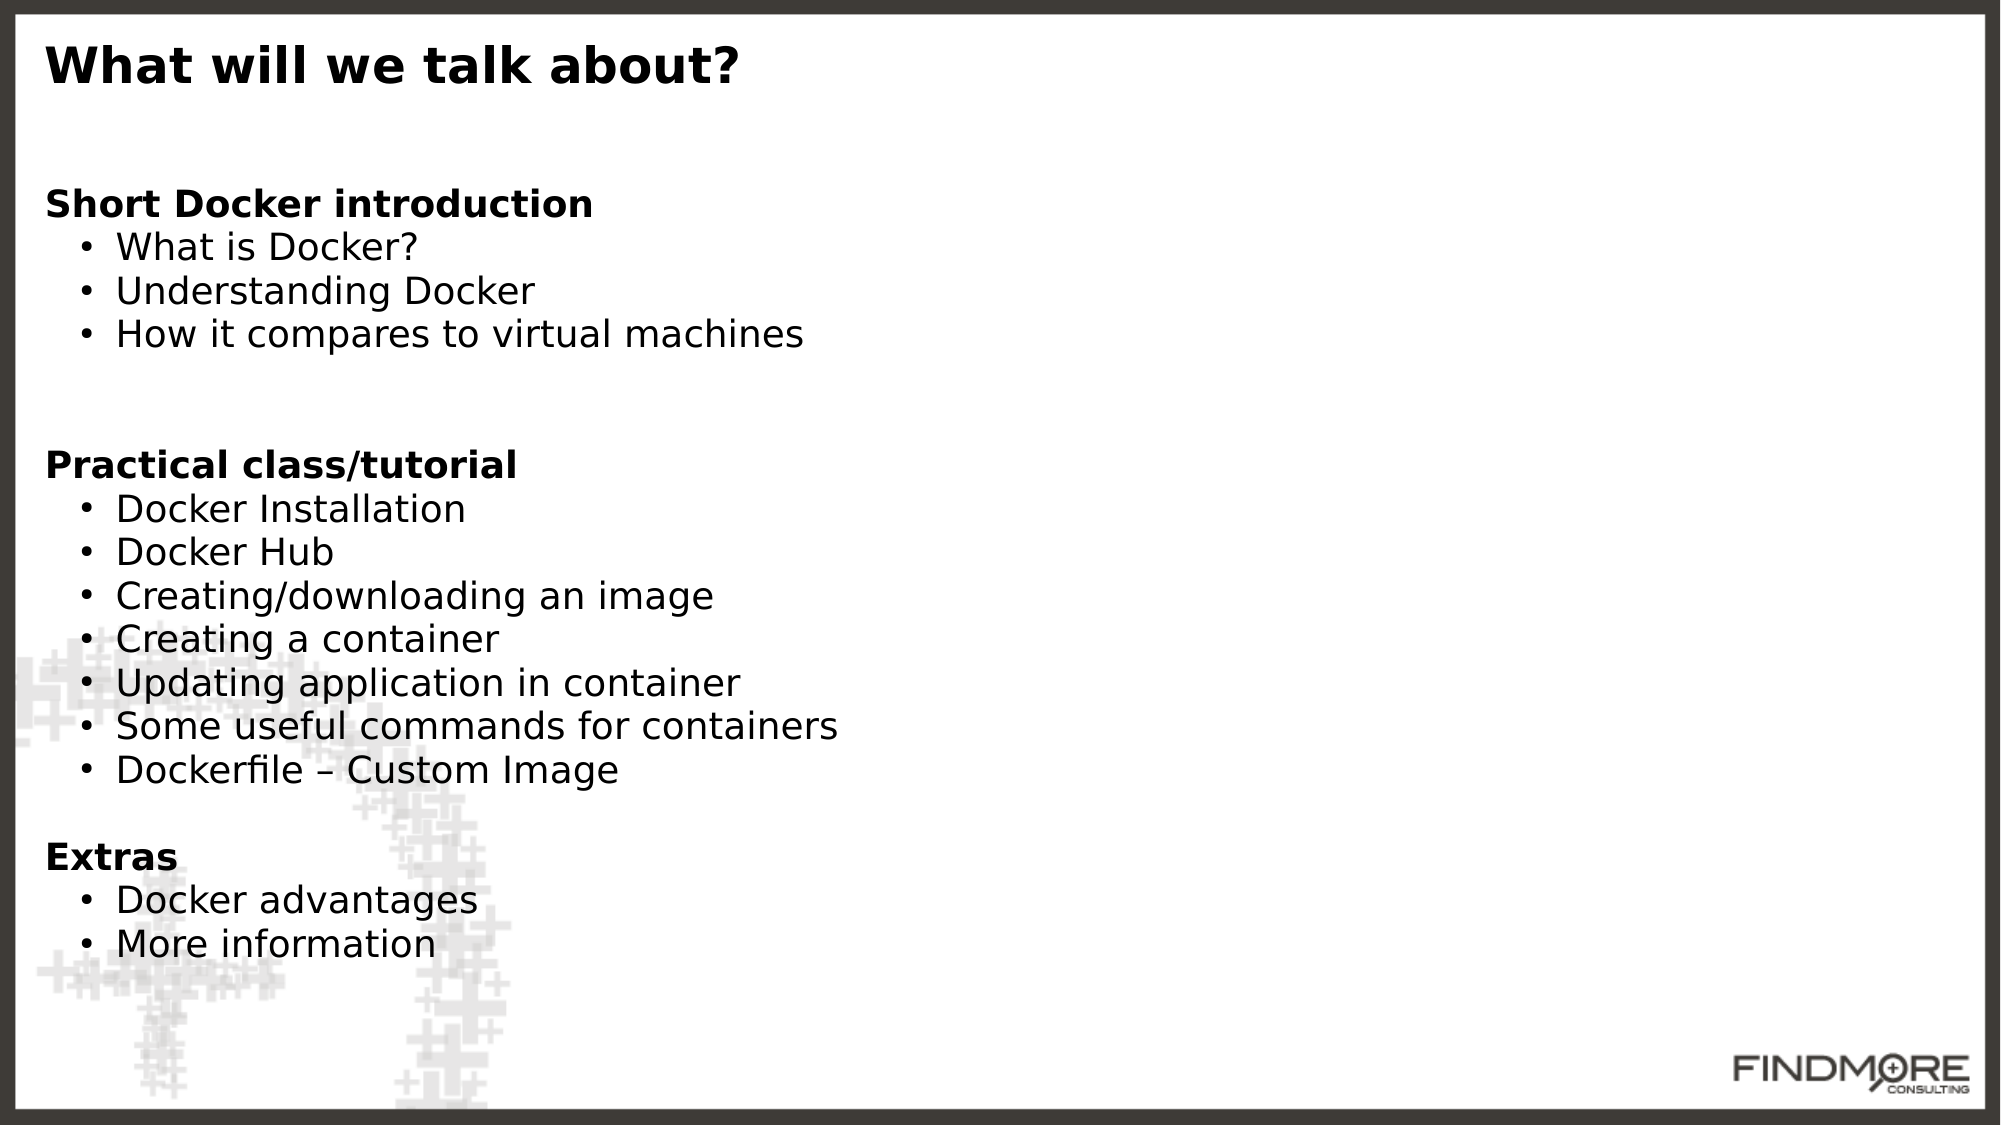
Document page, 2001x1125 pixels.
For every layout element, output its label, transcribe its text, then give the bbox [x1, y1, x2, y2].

text_box What will we talk about? Short Docker introduction What is Docker? Understanding Docker How it compares to virtual machines Practical class/tutorial Docker Installation Docker Hub Creating/downloading an image Creating a container Updating application in container Some useful commands for containers Dockerfile – Custom Image Extras Docker advantages More information [30, 29, 1966, 974]
picture [0, 0, 2001, 1125]
